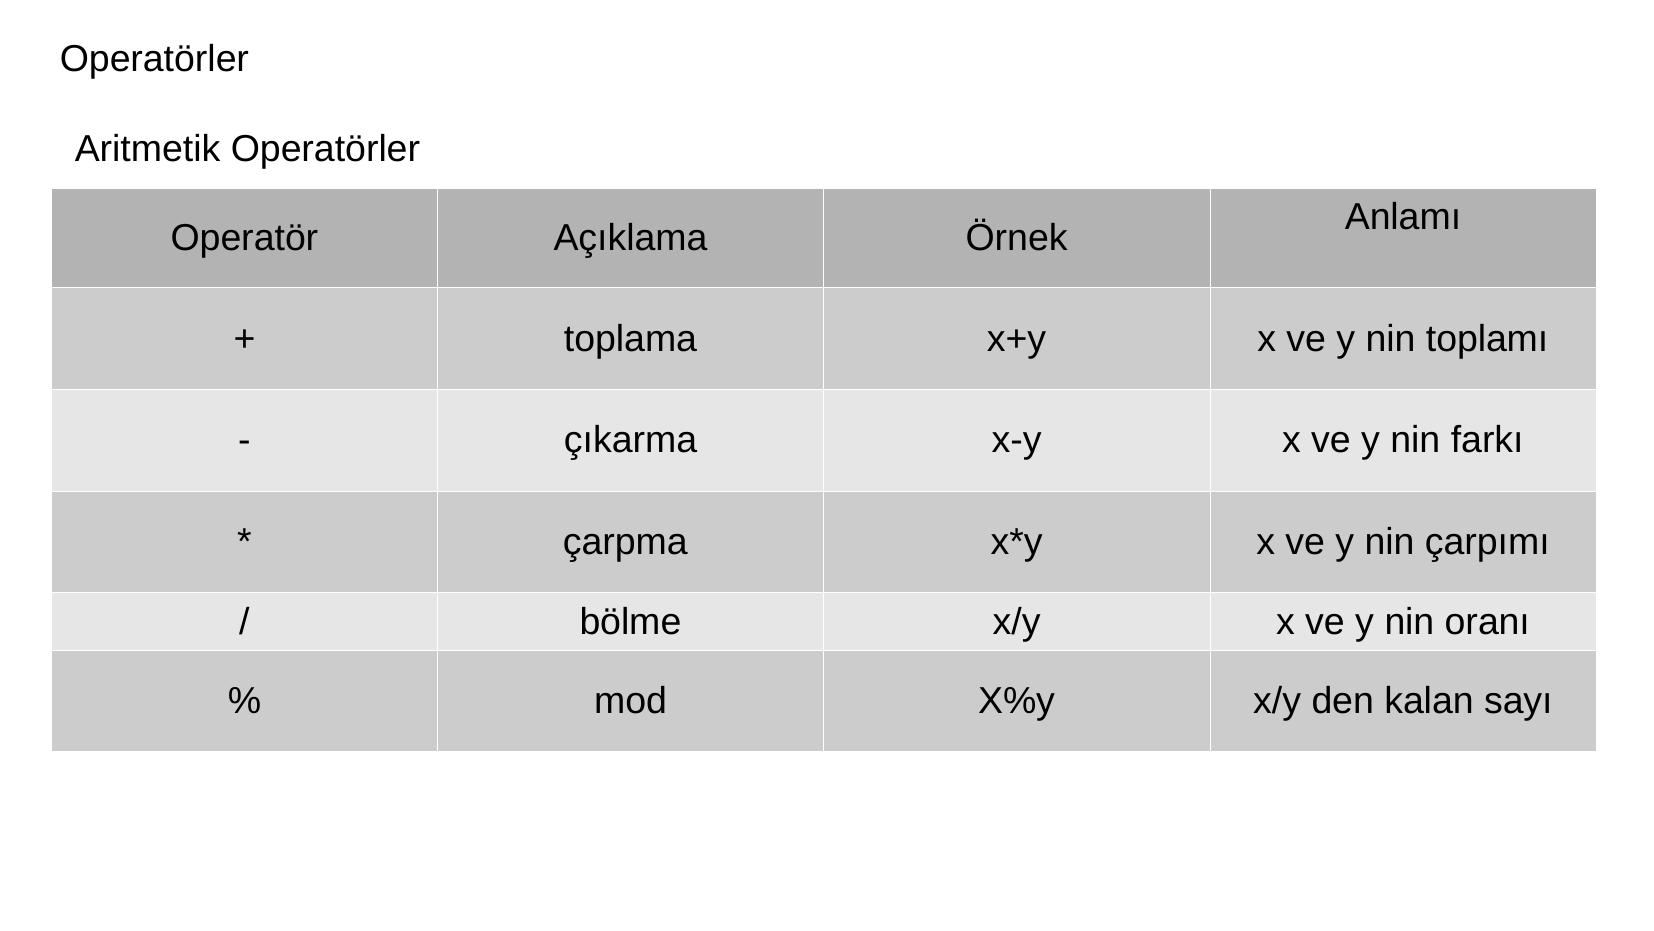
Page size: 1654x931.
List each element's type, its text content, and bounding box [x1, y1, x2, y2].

table_cell bölme [438, 593, 823, 650]
table_cell x-y [824, 390, 1210, 491]
table_header Operatör [52, 189, 437, 287]
table_header Anlamı [1211, 189, 1596, 287]
table_cell X%y [824, 651, 1210, 751]
table_cell çıkarma [438, 390, 823, 491]
table_cell + [52, 288, 437, 389]
table_cell x ve y nin çarpımı [1211, 492, 1596, 592]
text_box Aritmetik Operatörler [60, 120, 586, 177]
table_cell % [52, 651, 437, 751]
table_cell x ve y nin farkı [1211, 390, 1596, 491]
table_cell x*y [824, 492, 1210, 592]
text_box Operatörler [45, 30, 601, 87]
table_cell - [52, 390, 437, 491]
table_cell x ve y nin oranı [1211, 593, 1596, 650]
table_header Açıklama [438, 189, 823, 287]
table_cell x ve y nin toplamı [1211, 288, 1596, 389]
table_header Örnek [824, 189, 1210, 287]
table_cell * [52, 492, 437, 592]
table_cell / [52, 593, 437, 650]
table_cell x/y [824, 593, 1210, 650]
table_cell x/y den kalan sayı [1211, 651, 1596, 751]
table_cell mod [438, 651, 823, 751]
table_cell x+y [824, 288, 1210, 389]
table_cell toplama [438, 288, 823, 389]
table_cell çarpma [438, 492, 823, 592]
